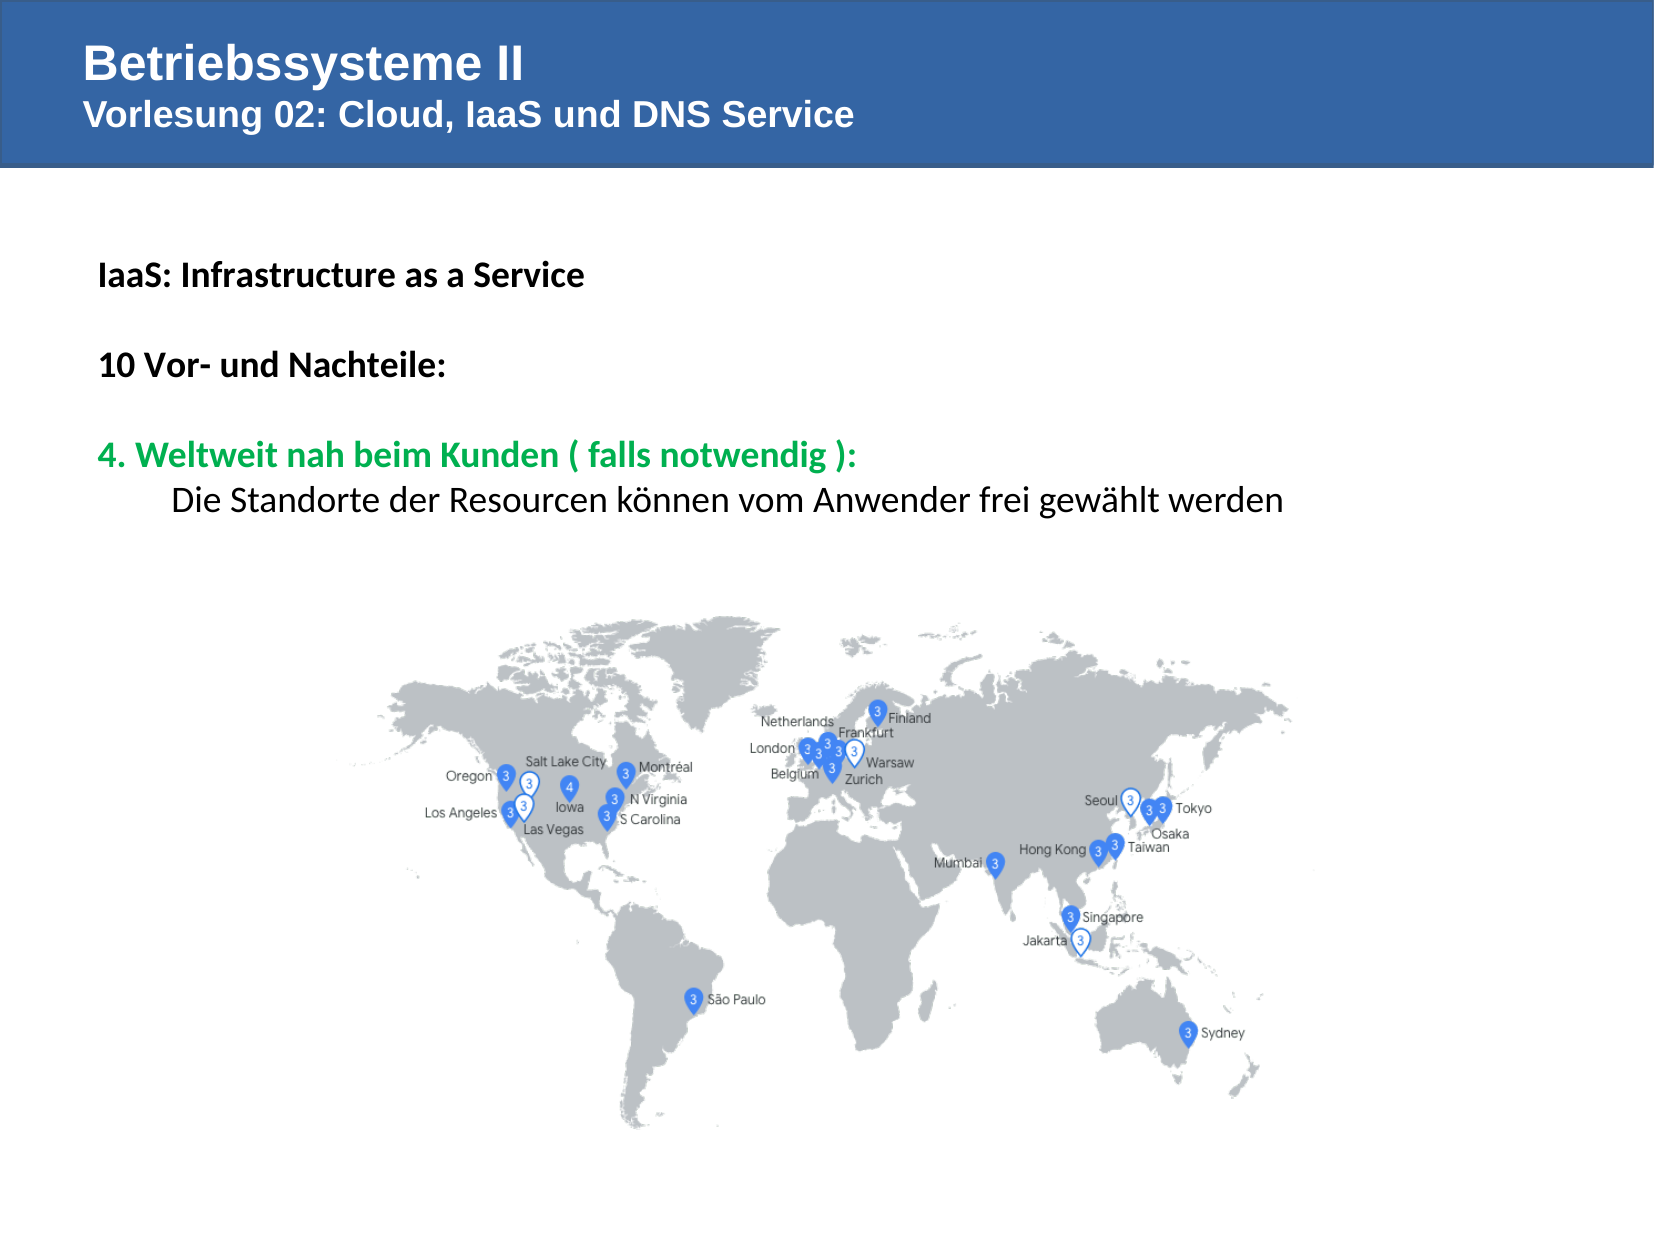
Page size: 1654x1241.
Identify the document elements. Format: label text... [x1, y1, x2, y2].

title Betriebssysteme II Vorlesung 02: Cloud, IaaS und DNS Service [82, 29, 1571, 136]
picture [41, 614, 1636, 1130]
text_box IaaS: Infrastructure as a Service 10 Vor- und Nachteile: 4. Weltweit nah beim Kunden ( falls notwendig ): Die Standorte der Resourcen können vom Anwender frei gewählt werden [83, 242, 1595, 614]
